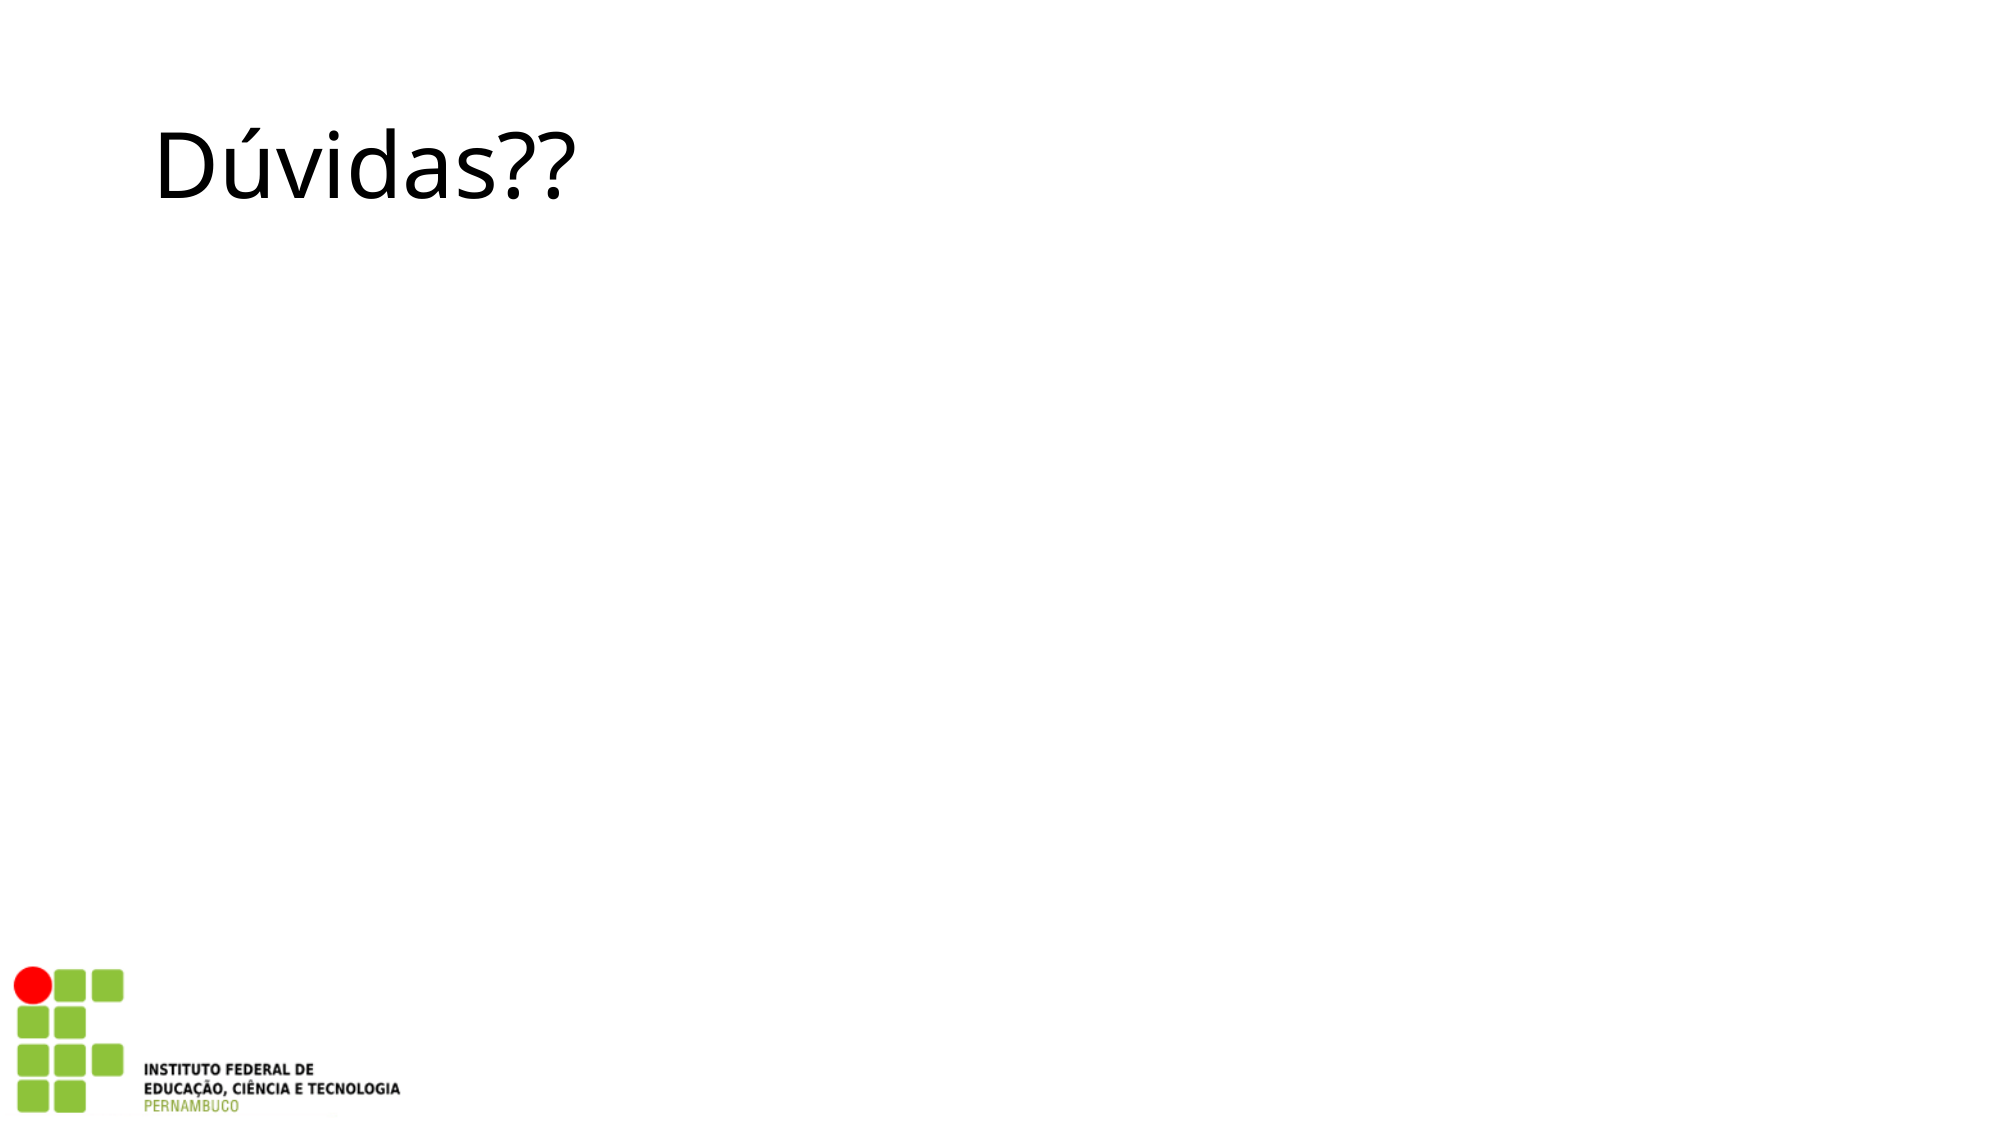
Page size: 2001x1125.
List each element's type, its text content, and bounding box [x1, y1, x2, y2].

title Dúvidas?? [137, 59, 1863, 278]
picture [5, 959, 408, 1118]
